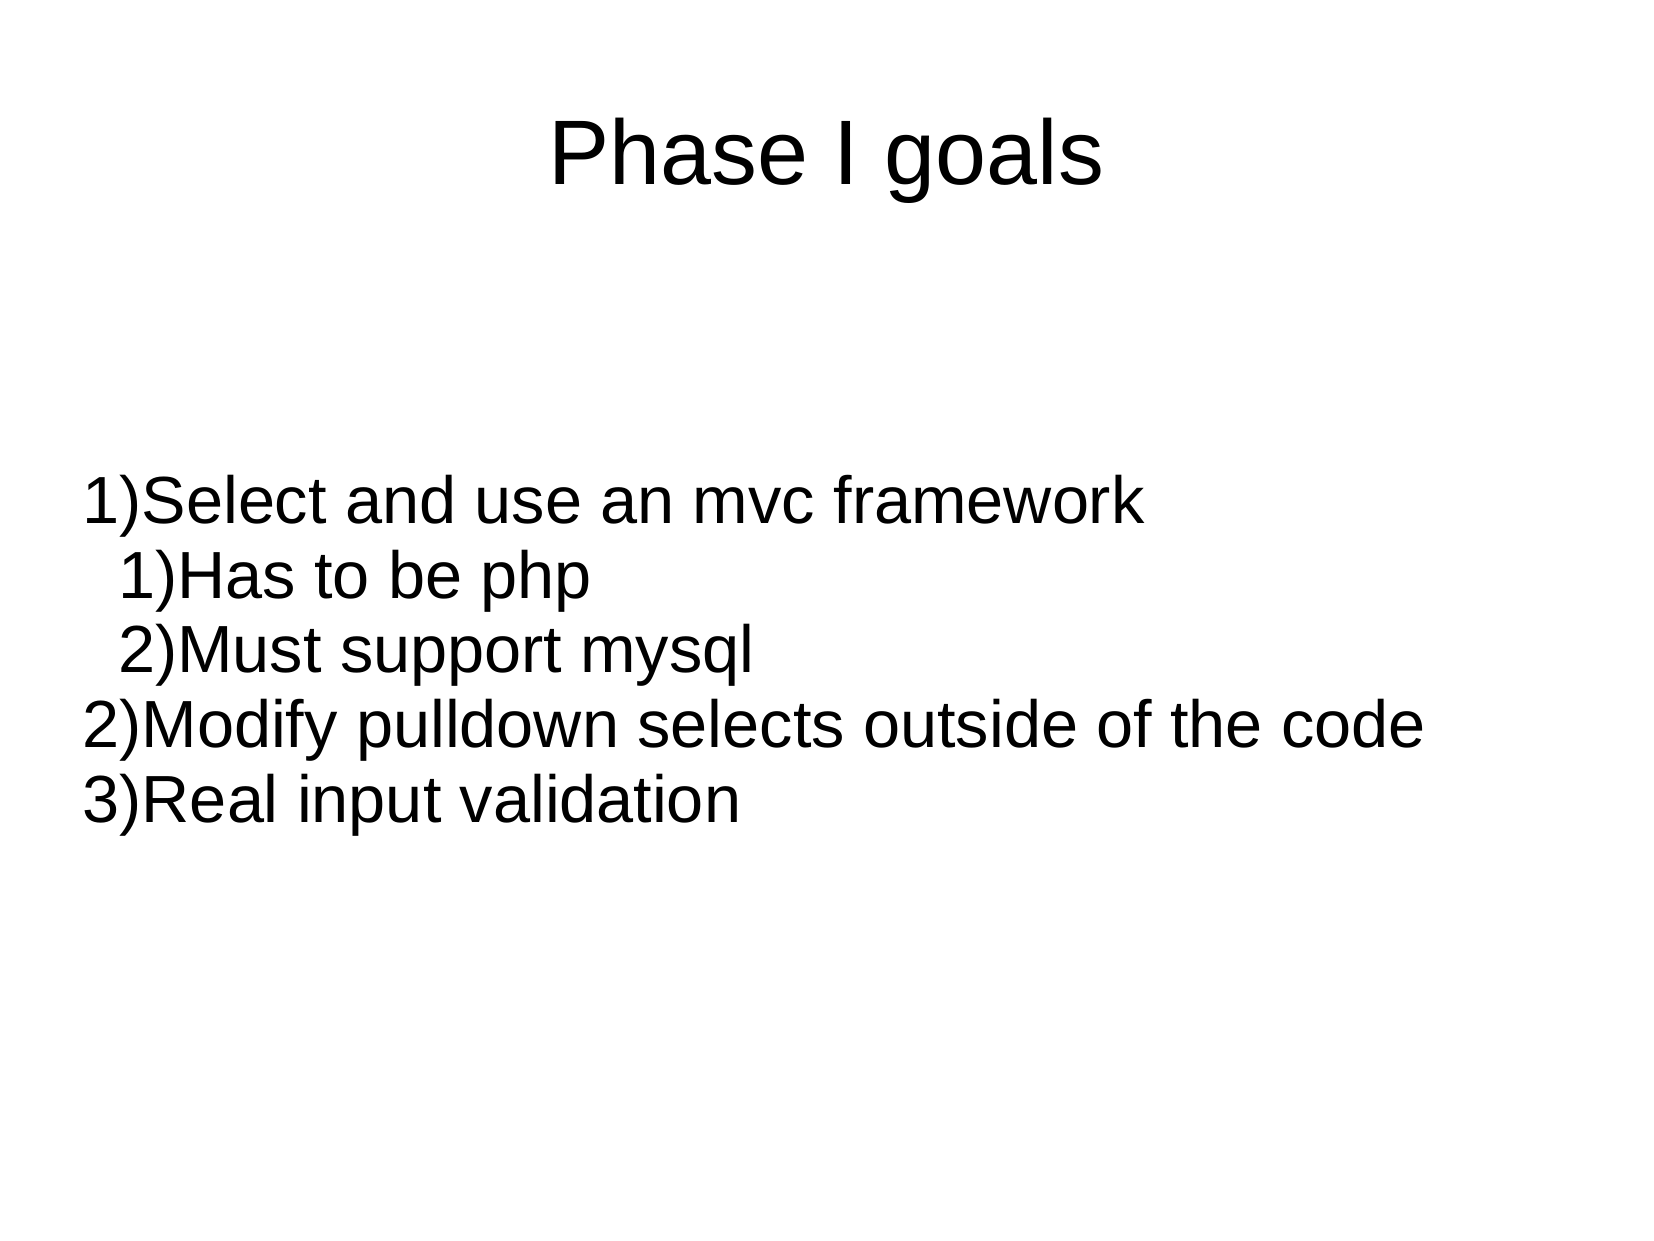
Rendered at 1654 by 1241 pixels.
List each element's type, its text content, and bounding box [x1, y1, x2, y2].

subtitle Select and use an mvc framework Has to be php Must support mysql Modify pulldown selects outside of the code Real input validation [82, 290, 1571, 1010]
title Phase I goals [82, 49, 1571, 257]
